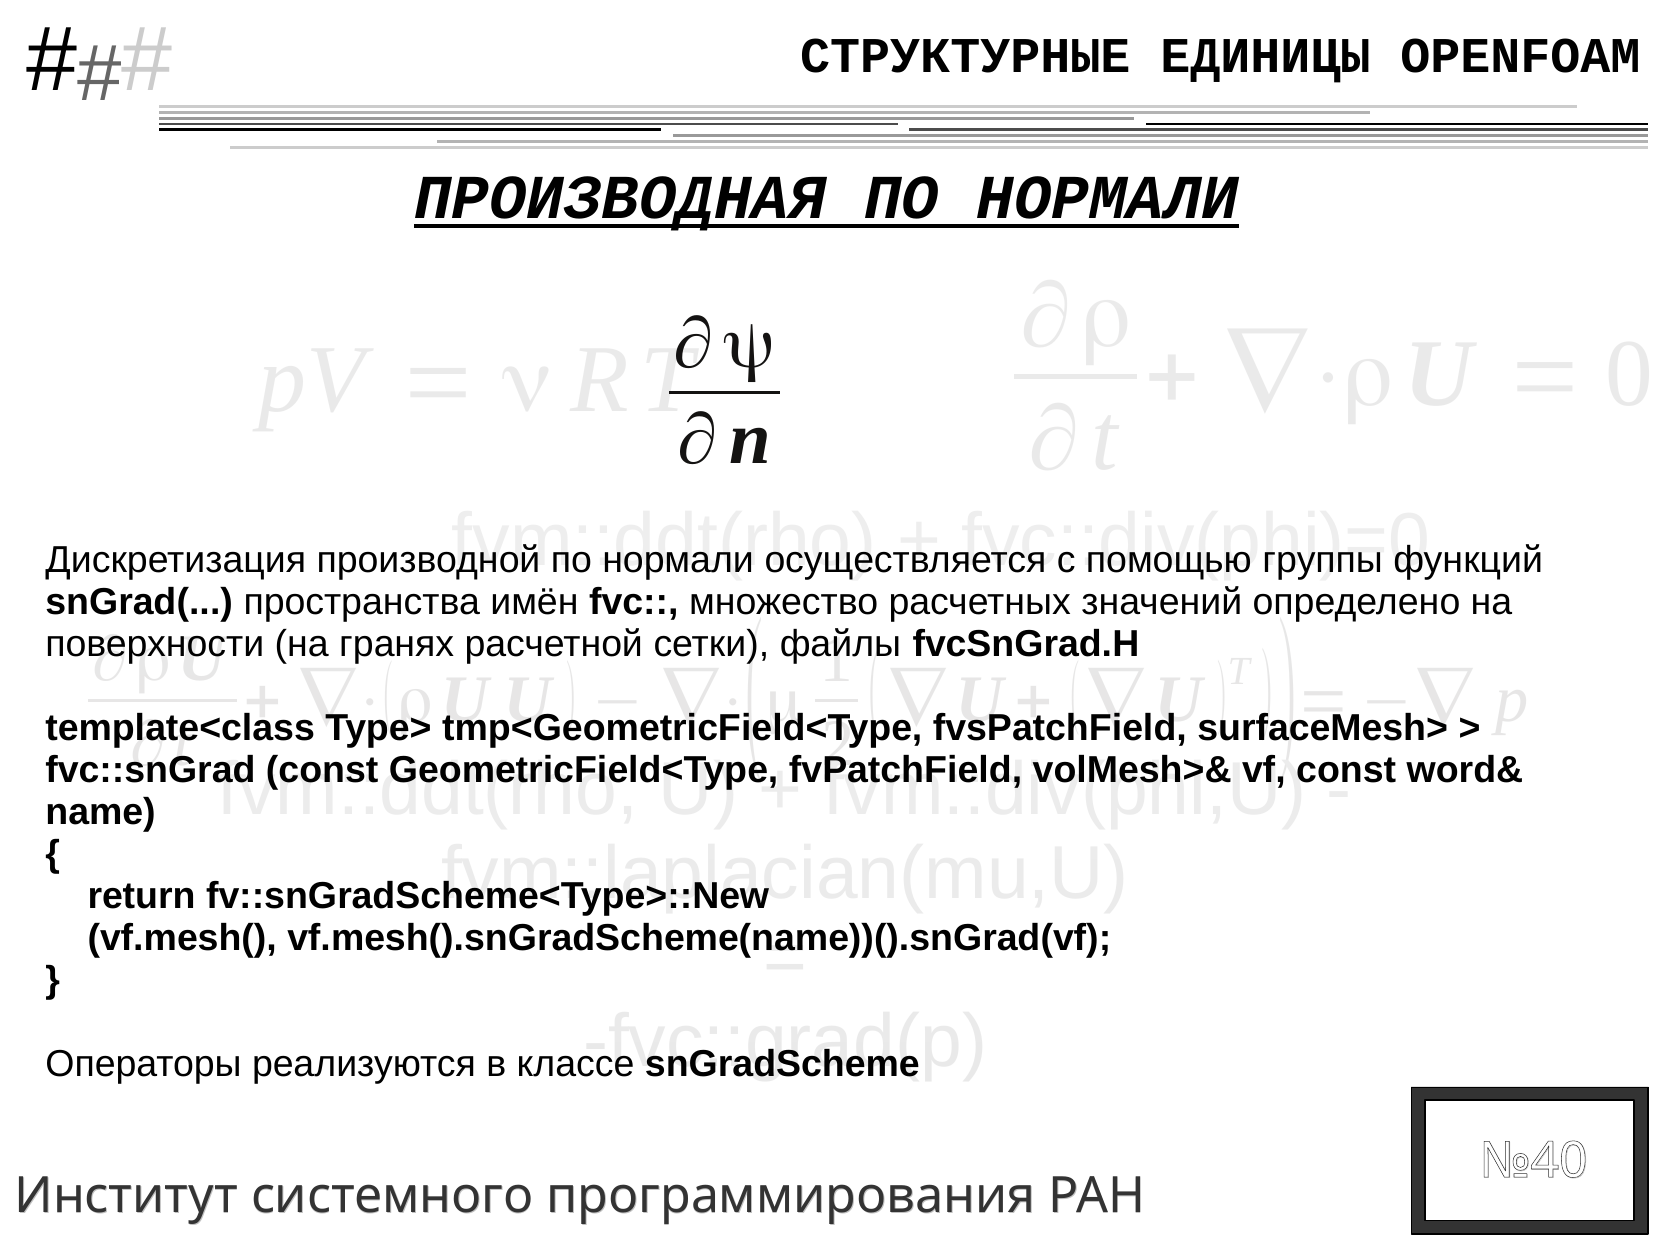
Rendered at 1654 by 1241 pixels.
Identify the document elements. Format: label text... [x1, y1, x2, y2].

text_box Дискретизация производной по нормали осуществляется с помощью группы функций snGrad(...) пространства имён fvc::, множество расчетных значений определено на поверхности (на гранях расчетной сетки), файлы fvcSnGrad.H template<class Type> tmp<GeometricField<Type, fvsPatchField, surfaceMesh> > fvc::snGrad (const GeometricField<Type, fvPatchField, volMesh>& vf, const word& name) { return fv::snGradScheme<Type>::New (vf.mesh(), vf.mesh().snGradScheme(name))().snGrad(vf); } Операторы реализуются в классе snGradScheme [30, 530, 1634, 1092]
chart [658, 301, 790, 481]
title ПРОИЗВОДНАЯ ПО НОРМАЛИ [0, 147, 1654, 257]
